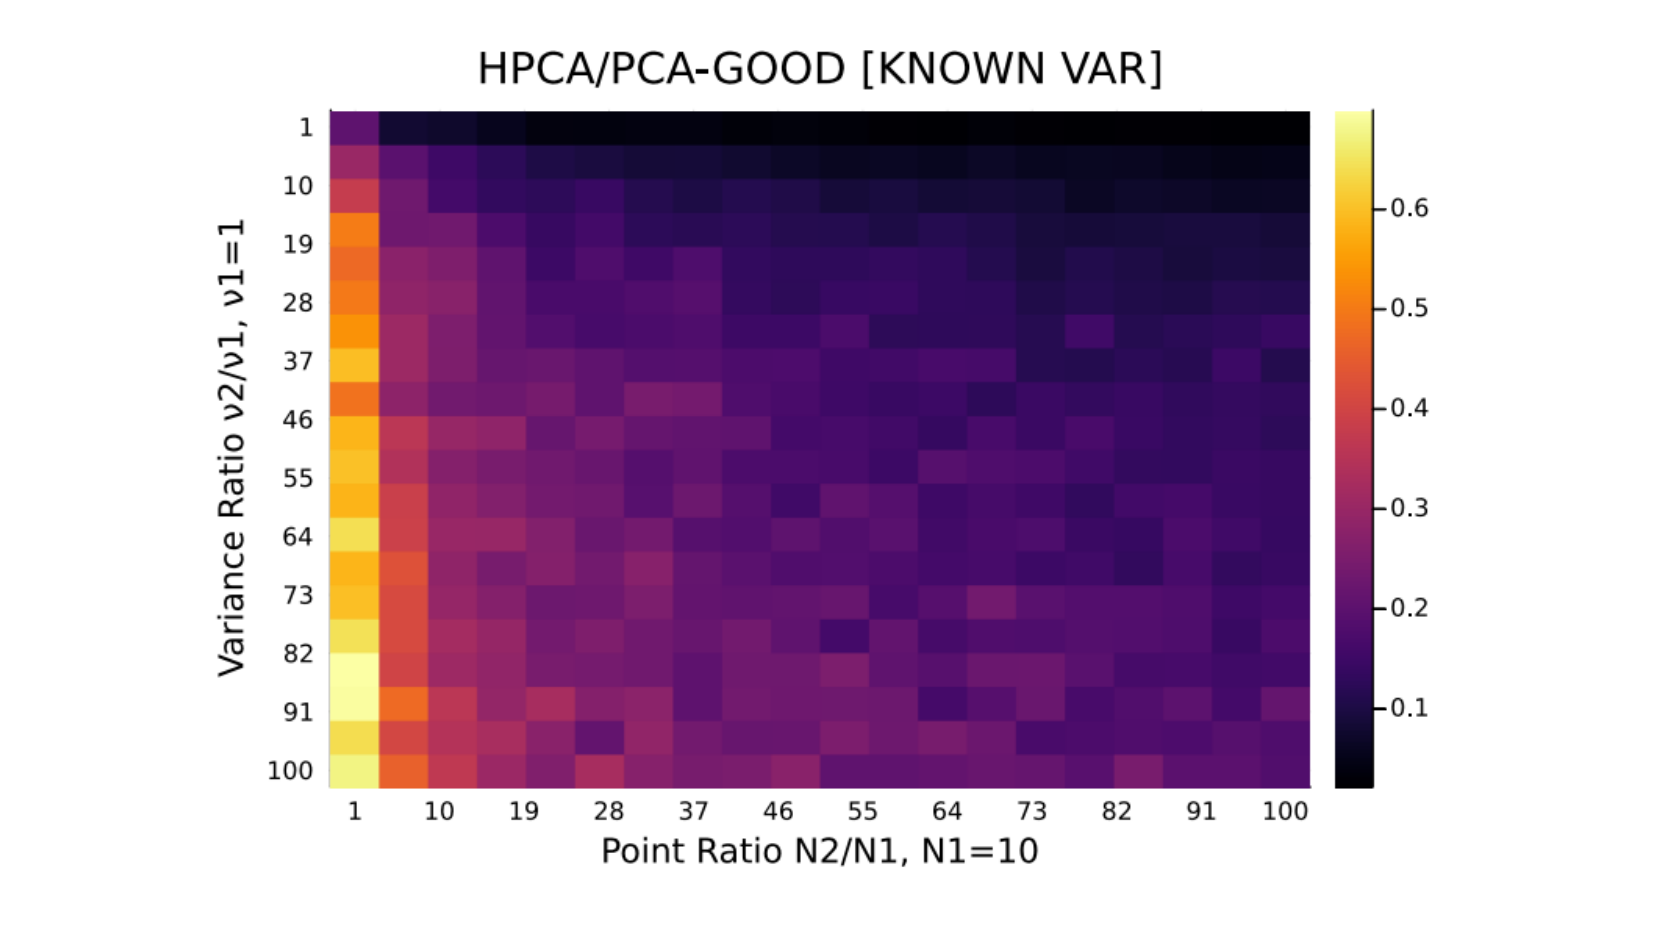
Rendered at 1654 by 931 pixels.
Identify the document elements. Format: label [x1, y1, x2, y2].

picture [210, 49, 1451, 878]
